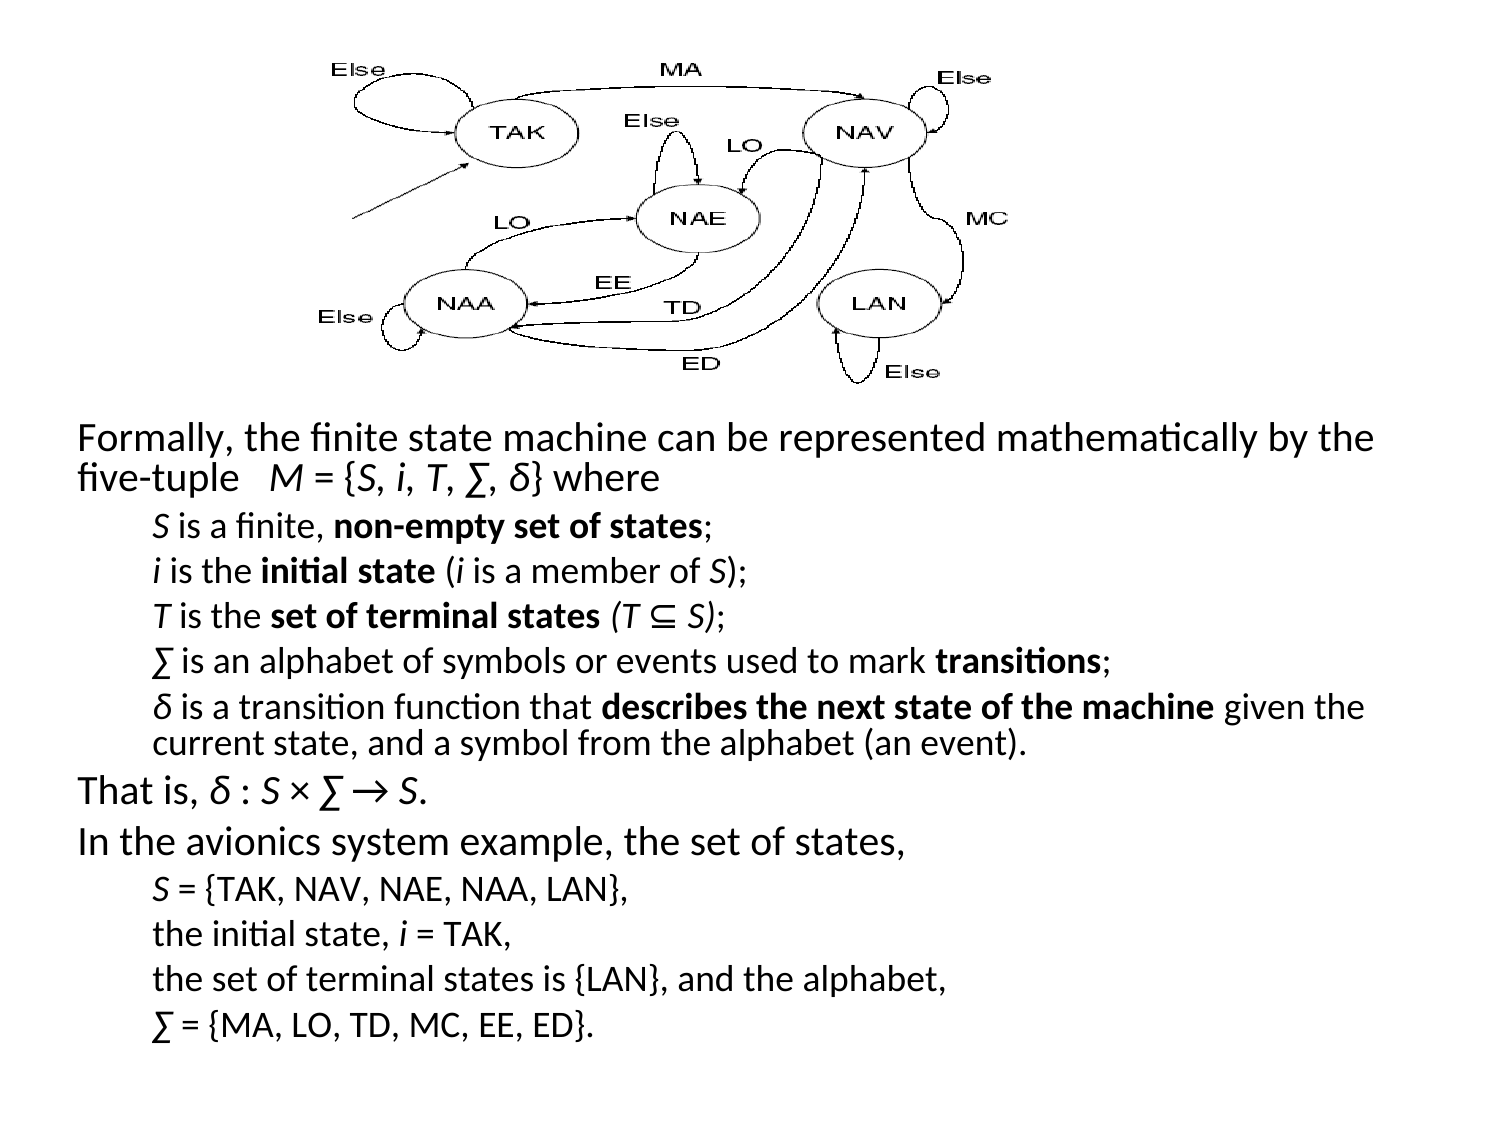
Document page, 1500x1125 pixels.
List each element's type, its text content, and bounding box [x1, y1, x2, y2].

picture [275, 37, 1026, 388]
subtitle Formally, the finite state machine can be represented mathematically by the five-tuple M = {S, i, T, ∑, δ} where S is a finite, non-empty set of states; i is the initial state (i is a member of S); T is the set of terminal states (T ⊆ S); ∑ is an alphabet of symbols or events used to mark transitions; δ is a transition function that describes the next state of the machine given the current state, and a symbol from the alphabet (an event). That is, δ : S × ∑ → S. In the avionics system example, the set of states, S = {TAK, NAV, NAE, NAA, LAN}, the initial state, i = TAK, the set of terminal states is {LAN}, and the alphabet, ∑ = {MA, LO, TD, MC, EE, ED}. [62, 412, 1438, 1101]
